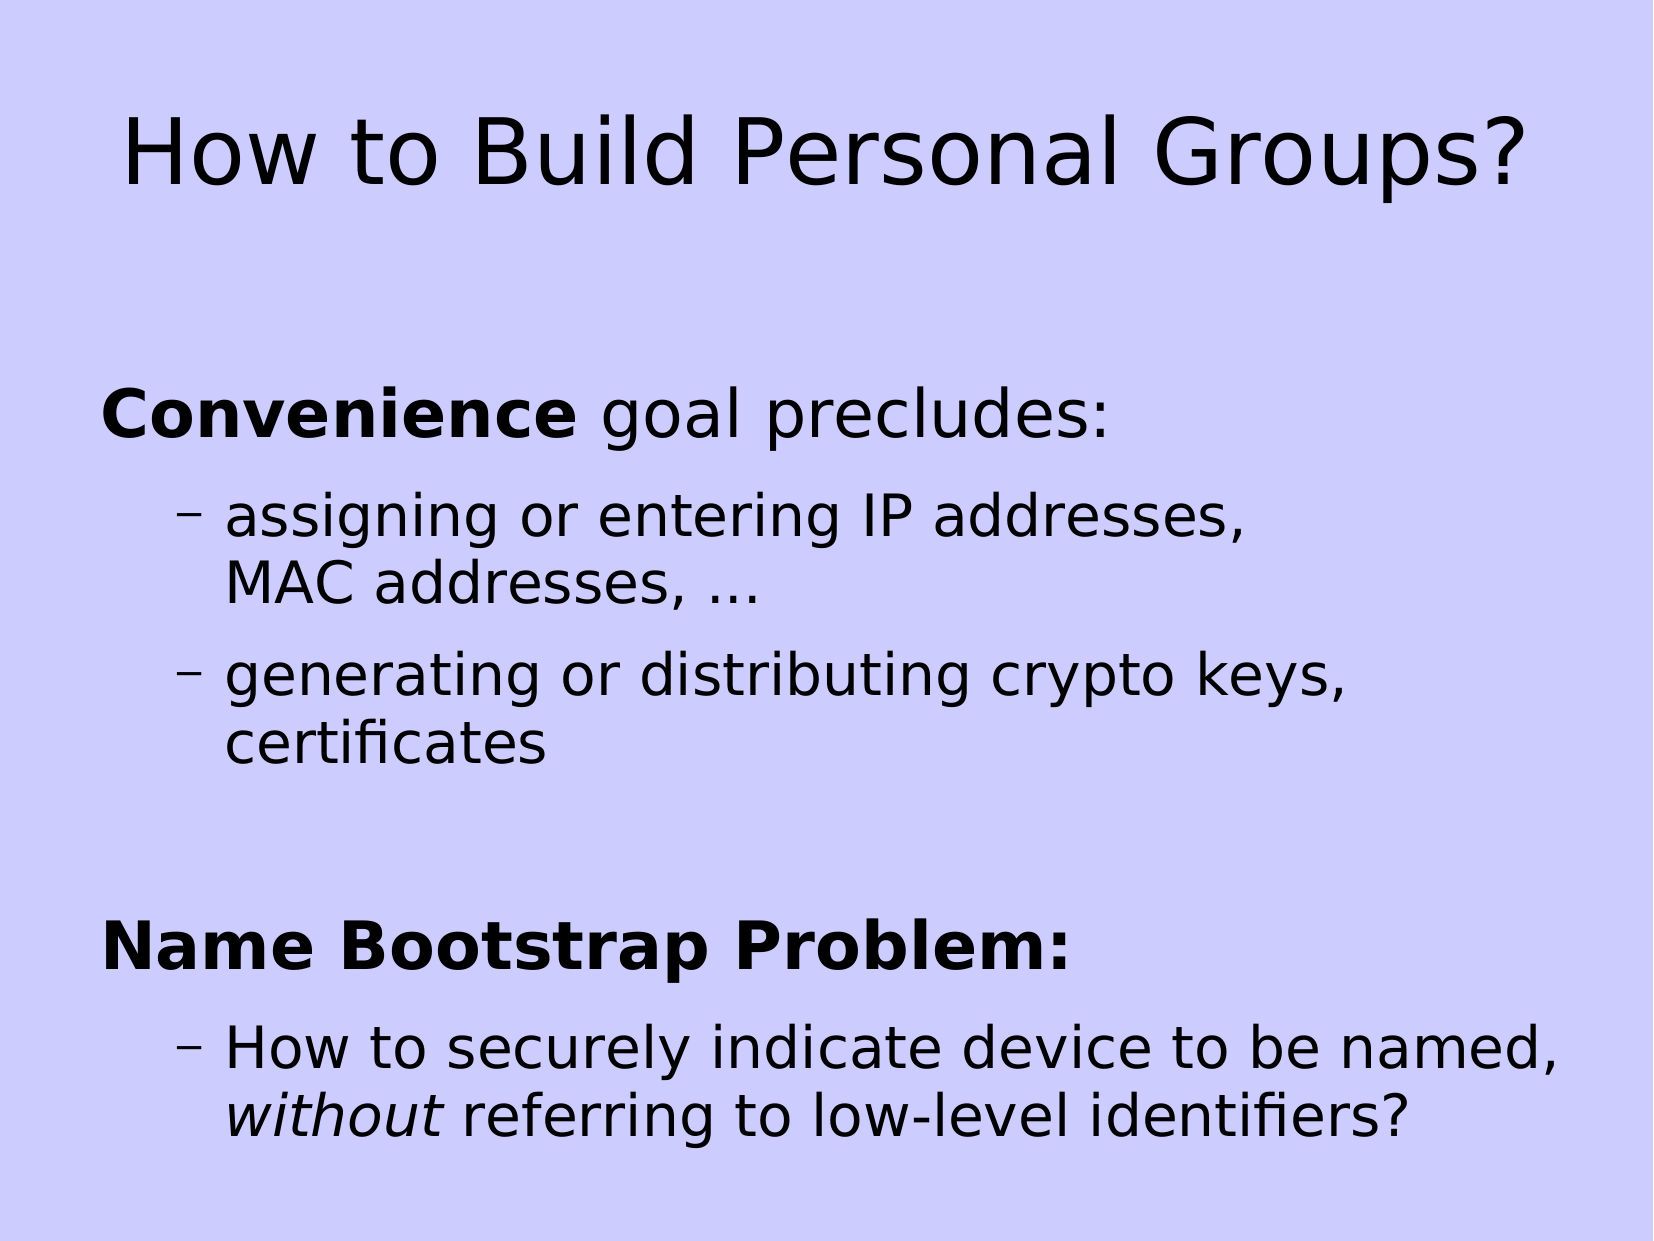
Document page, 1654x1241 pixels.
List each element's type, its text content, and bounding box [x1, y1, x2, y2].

title How to Build Personal Groups? [82, 56, 1571, 250]
list Convenience goal precludes: assigning or entering IP addresses, MAC addresses, ... generating or distributing crypto keys, certificates Name Bootstrap Problem: How to securely indicate device to be named, without referring to low-level identifiers? [82, 375, 1571, 1183]
